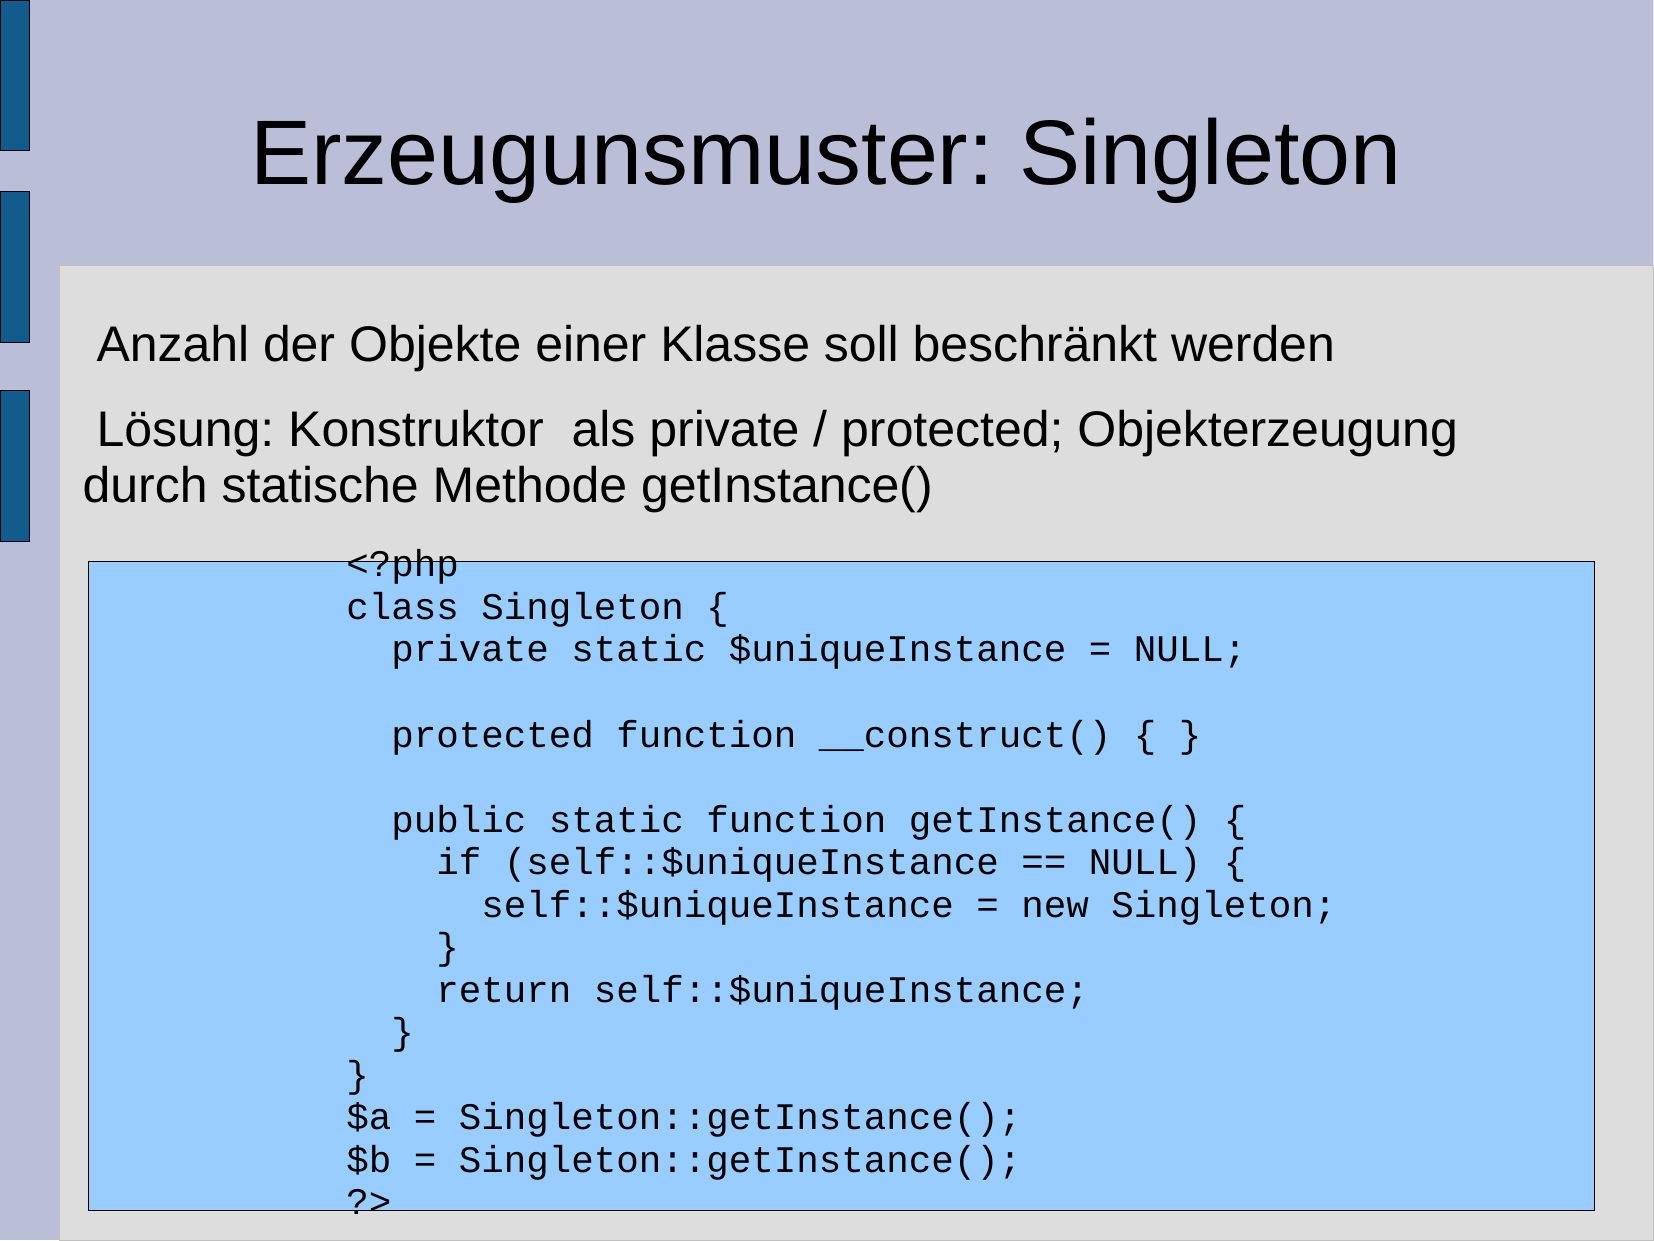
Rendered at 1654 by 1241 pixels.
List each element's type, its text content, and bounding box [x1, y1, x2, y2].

text_box <?php class Singleton { private static $uniqueInstance = NULL; protected function __construct() { } public static function getInstance() { if (self::$uniqueInstance == NULL) { self::$uniqueInstance = new Singleton; } return self::$uniqueInstance; } } $a = Singleton::getInstance(); $b = Singleton::getInstance(); ?> [88, 561, 1595, 1211]
title Erzeugunsmuster: Singleton [82, 56, 1571, 250]
subtitle Anzahl der Objekte einer Klasse soll beschränkt werden Lösung: Konstruktor als private / protected; Objekterzeugung durch statische Methode getInstance() [82, 297, 1571, 532]
